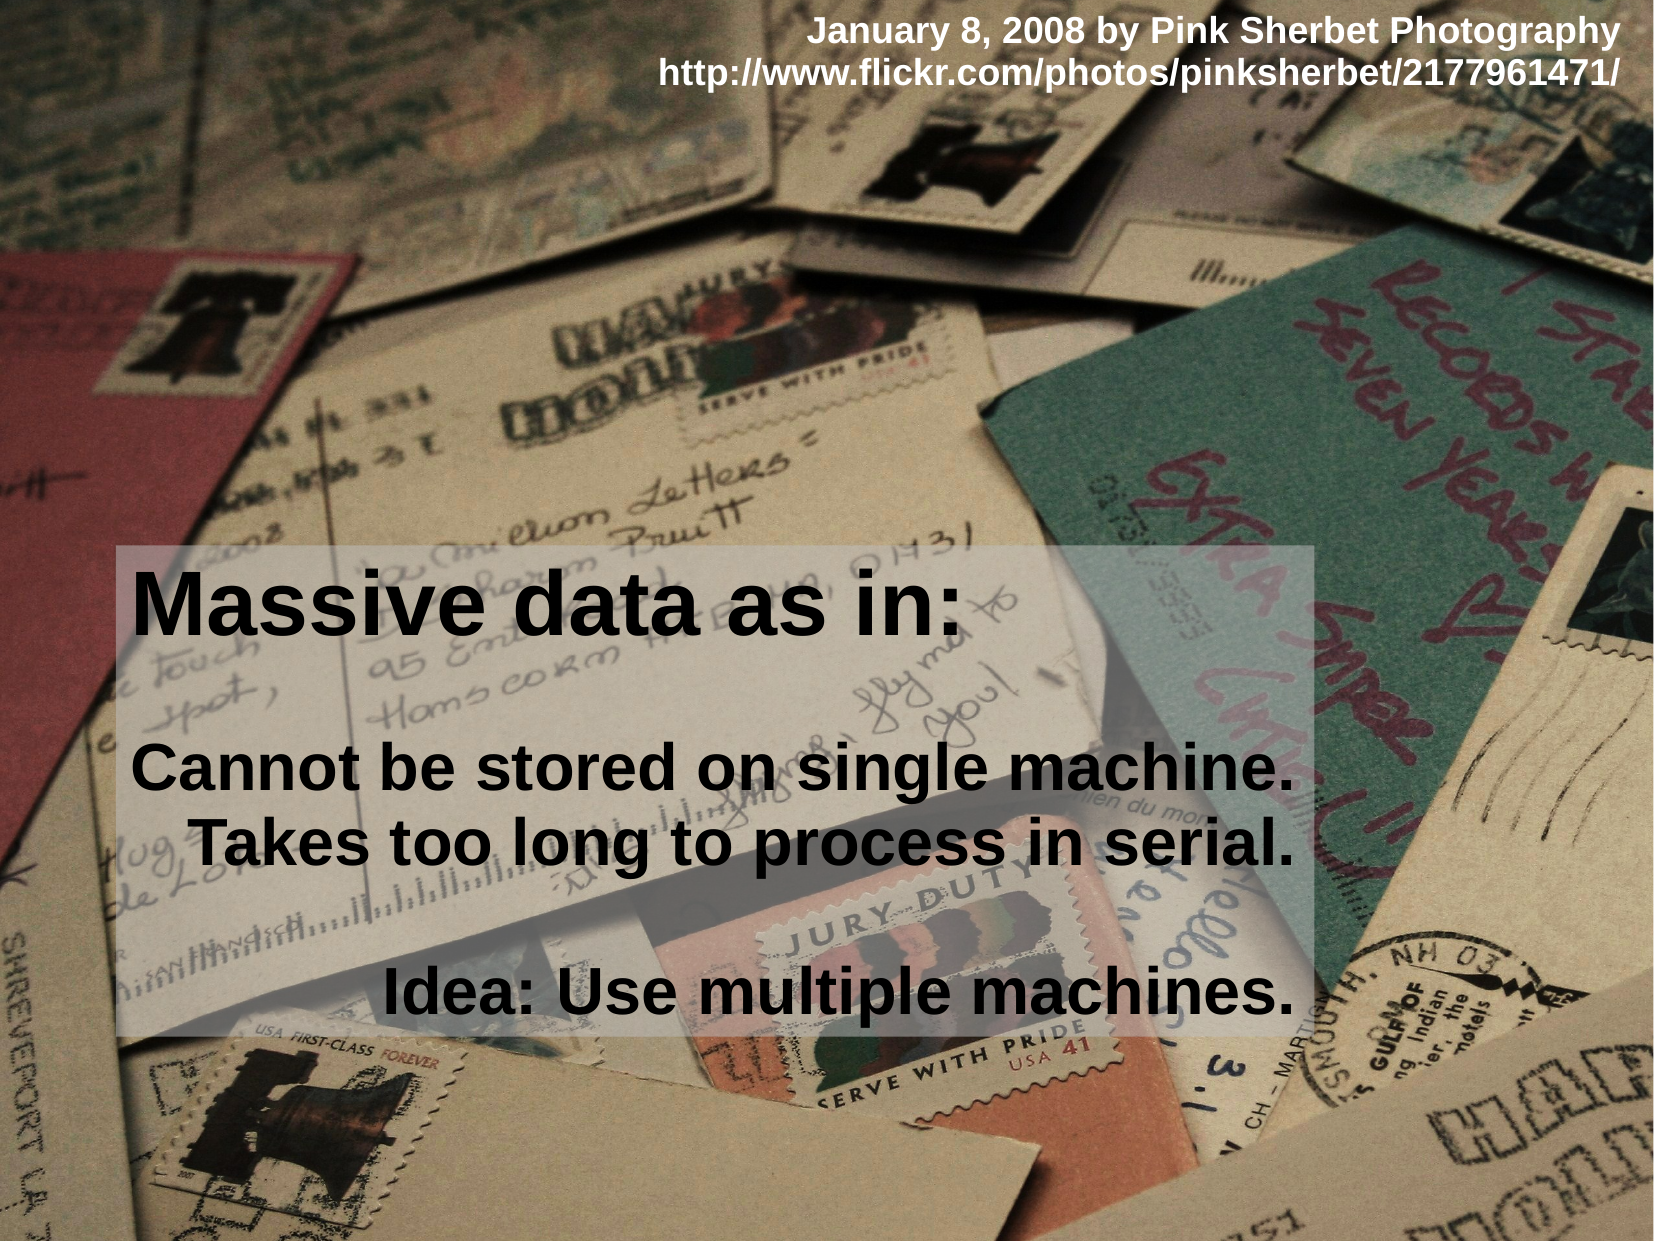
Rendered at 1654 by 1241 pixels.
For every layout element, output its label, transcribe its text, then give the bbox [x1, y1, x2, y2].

text_box Massive data as in: Cannot be stored on single machine. Takes too long to process in serial. Idea: Use multiple machines. [115, 545, 1315, 1037]
picture [0, 0, 1654, 1241]
text_box January 8, 2008 by Pink Sherbet Photography http://www.flickr.com/photos/pinksherbet/2177961471/ [566, 2, 1637, 102]
